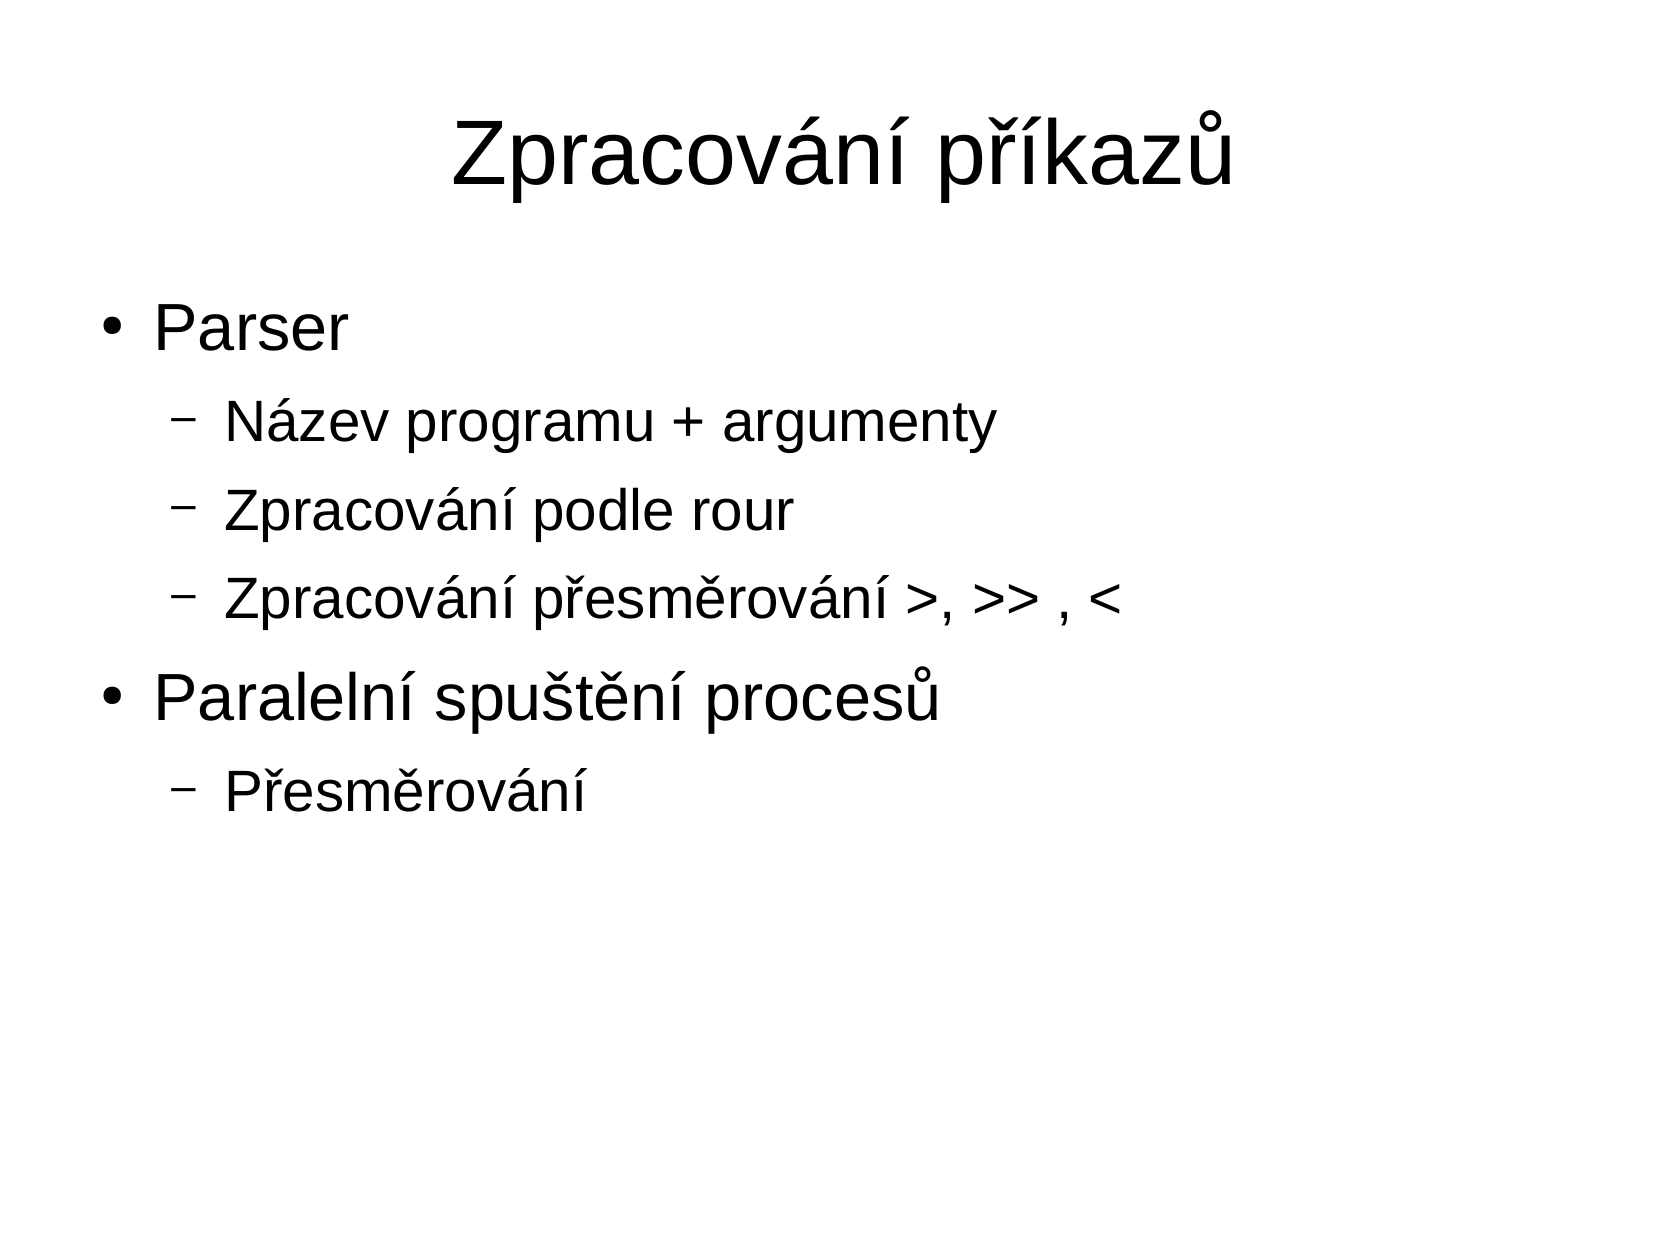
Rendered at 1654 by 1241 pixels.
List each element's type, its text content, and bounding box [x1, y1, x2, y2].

list Parser Název programu + argumenty Zpracování podle rour Zpracování přesměrování >, >> , < Paralelní spuštění procesů Přesměrování [82, 290, 1571, 1010]
title Zpracování příkazů [82, 49, 1571, 257]
